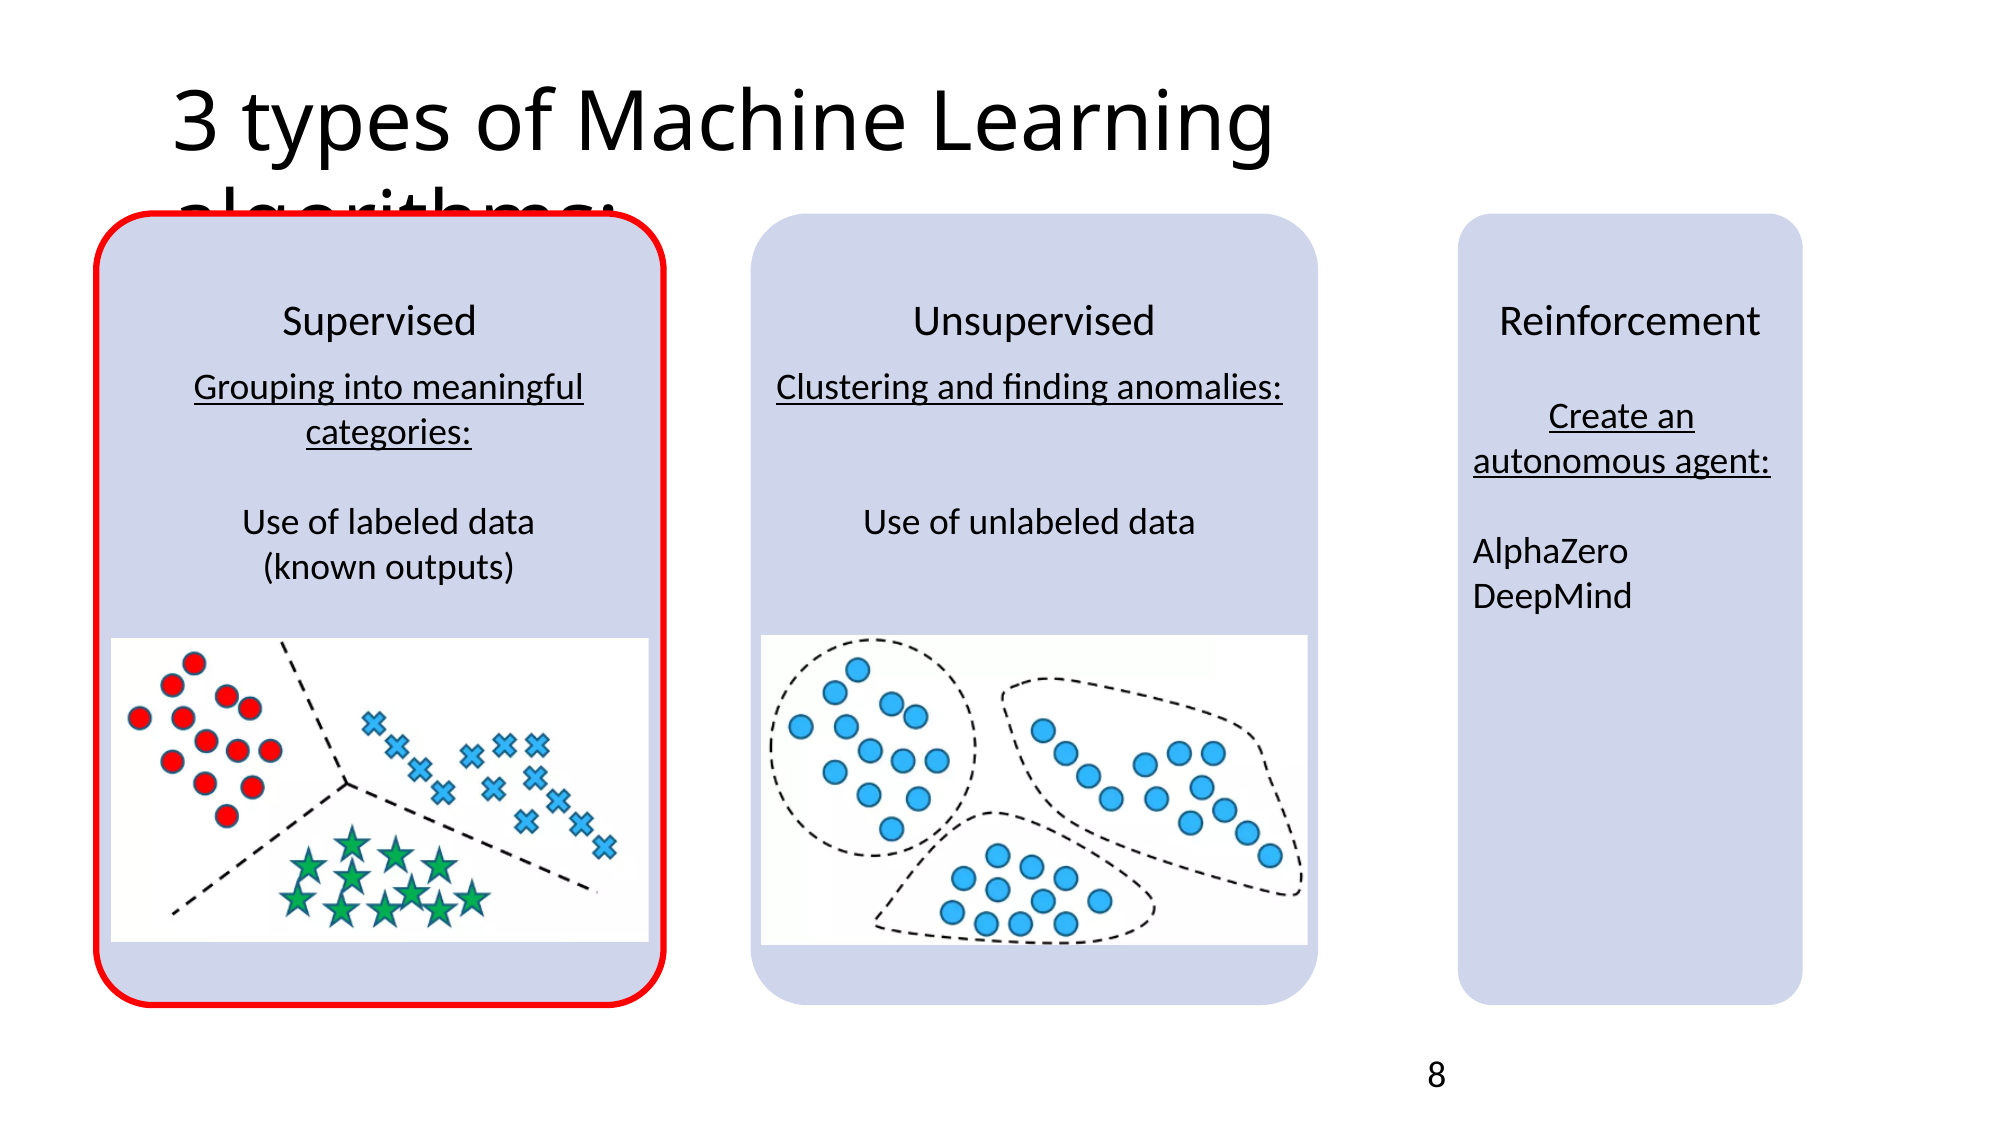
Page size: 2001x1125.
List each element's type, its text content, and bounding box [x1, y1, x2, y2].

text_box Clustering and finding anomalies: Use of unlabeled data [761, 355, 1319, 552]
text_box Reinforcement [1458, 213, 1803, 383]
text_box [1412, 1042, 1863, 1103]
picture [111, 638, 649, 942]
text_box Create an autonomous agent: AlphaZero DeepMind [1458, 383, 1803, 626]
text_box Supervised [96, 213, 664, 429]
text_box [1457, 246, 1803, 1006]
text_box [750, 429, 1319, 1006]
text_box Unsupervised [750, 213, 1319, 429]
text_box Grouping into meaningful categories: Use of labeled data (known outputs) [166, 355, 611, 598]
text_box 3 types of Machine Learning algorithms: [157, 59, 1723, 176]
text_box [96, 429, 664, 1006]
picture [761, 635, 1308, 945]
